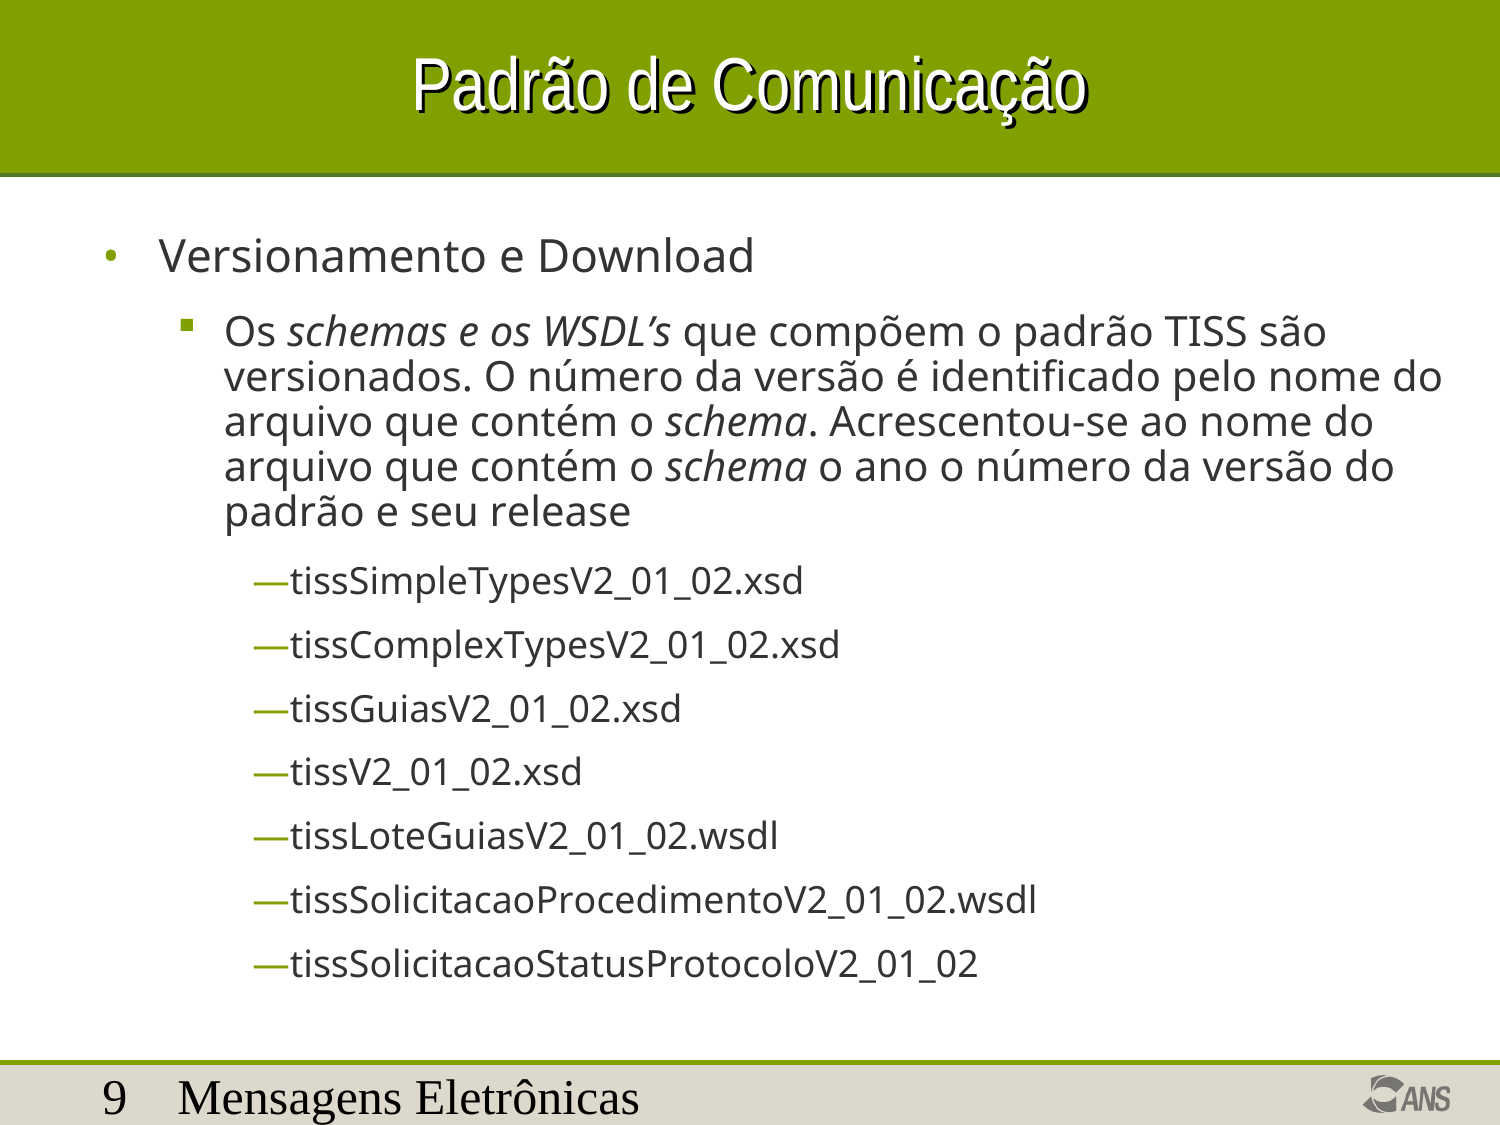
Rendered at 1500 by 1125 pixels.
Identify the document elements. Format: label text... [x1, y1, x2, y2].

title Padrão de Comunicação [24, 10, 1475, 161]
picture [1362, 1075, 1450, 1113]
list Versionamento e Download Os schemas e os WSDL’s que compõem o padrão TISS são versionados. O número da versão é identificado pelo nome do arquivo que contém o schema. Acrescentou-se ao nome do arquivo que contém o schema o ano o número da versão do padrão e seu release tissSimpleTypesV2_01_02.xsd tissComplexTypesV2_01_02.xsd tissGuiasV2_01_02.xsd tissV2_01_02.xsd tissLoteGuiasV2_01_02.wsdl tissSolicitacaoProcedimentoV2_01_02.wsdl tissSolicitacaoStatusProtocoloV2_01_02 [87, 224, 1475, 1025]
